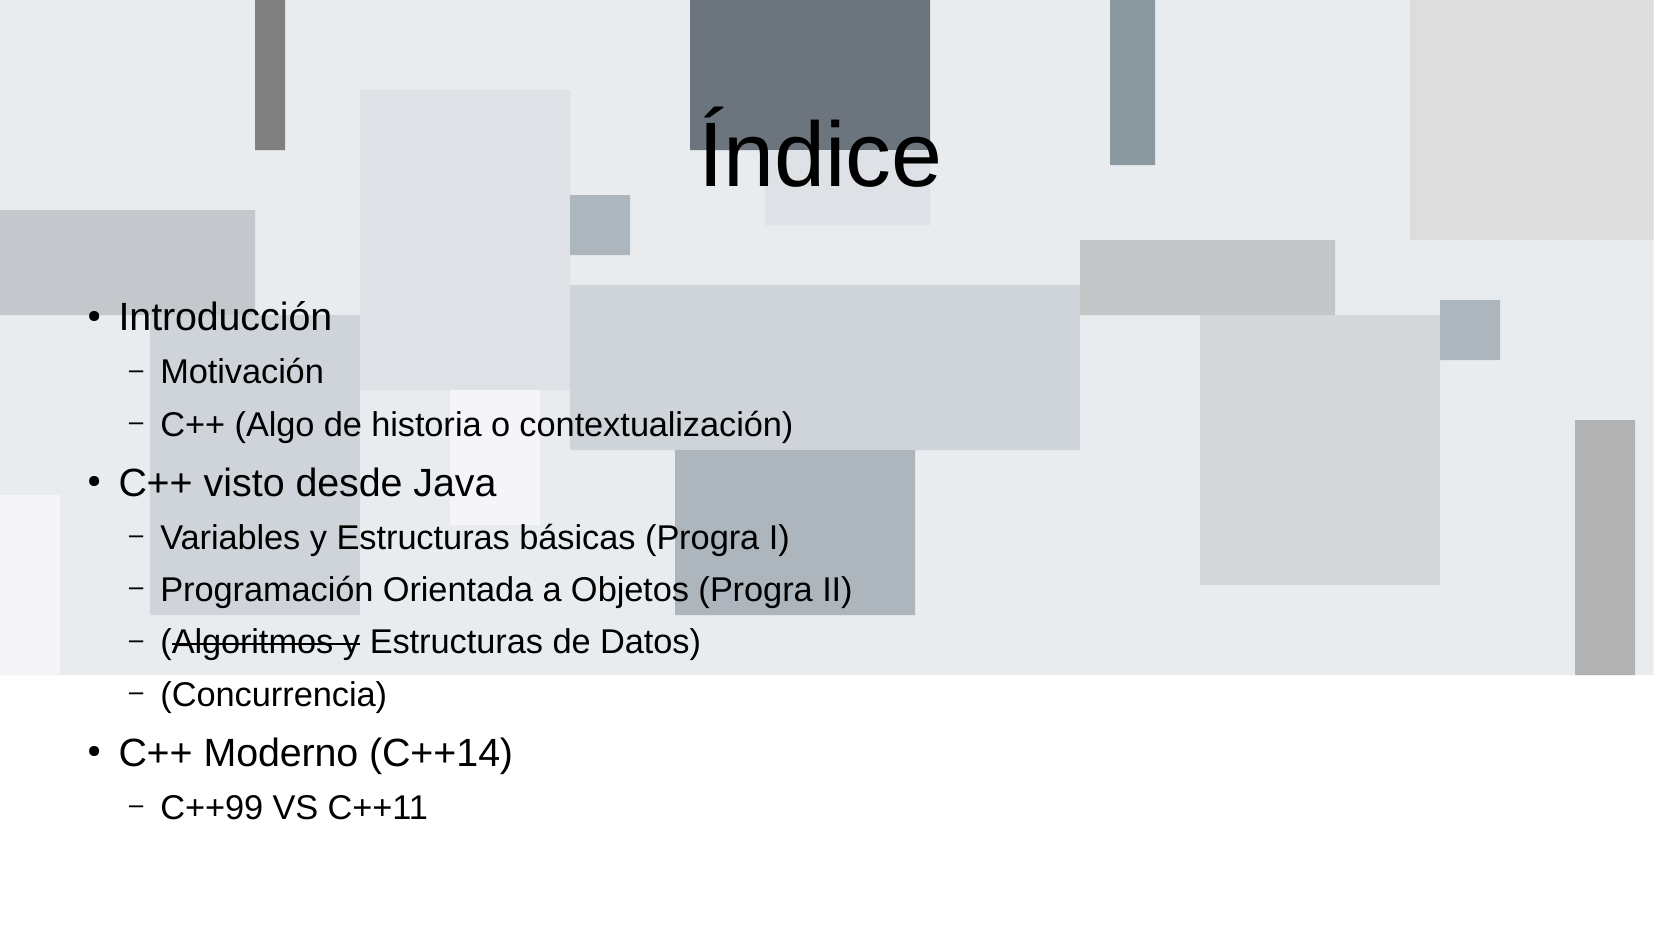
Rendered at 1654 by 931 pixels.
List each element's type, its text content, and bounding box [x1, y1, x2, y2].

list Introducción Motivación C++ (Algo de historia o contextualización) C++ visto desde Java Variables y Estructuras básicas (Progra I) Programación Orientada a Objetos (Progra II) (Algoritmos y Estructuras de Datos) (Concurrencia) C++ Moderno (C++14) C++99 VS C++11 [76, 295, 1565, 835]
title Índice [76, 76, 1565, 233]
